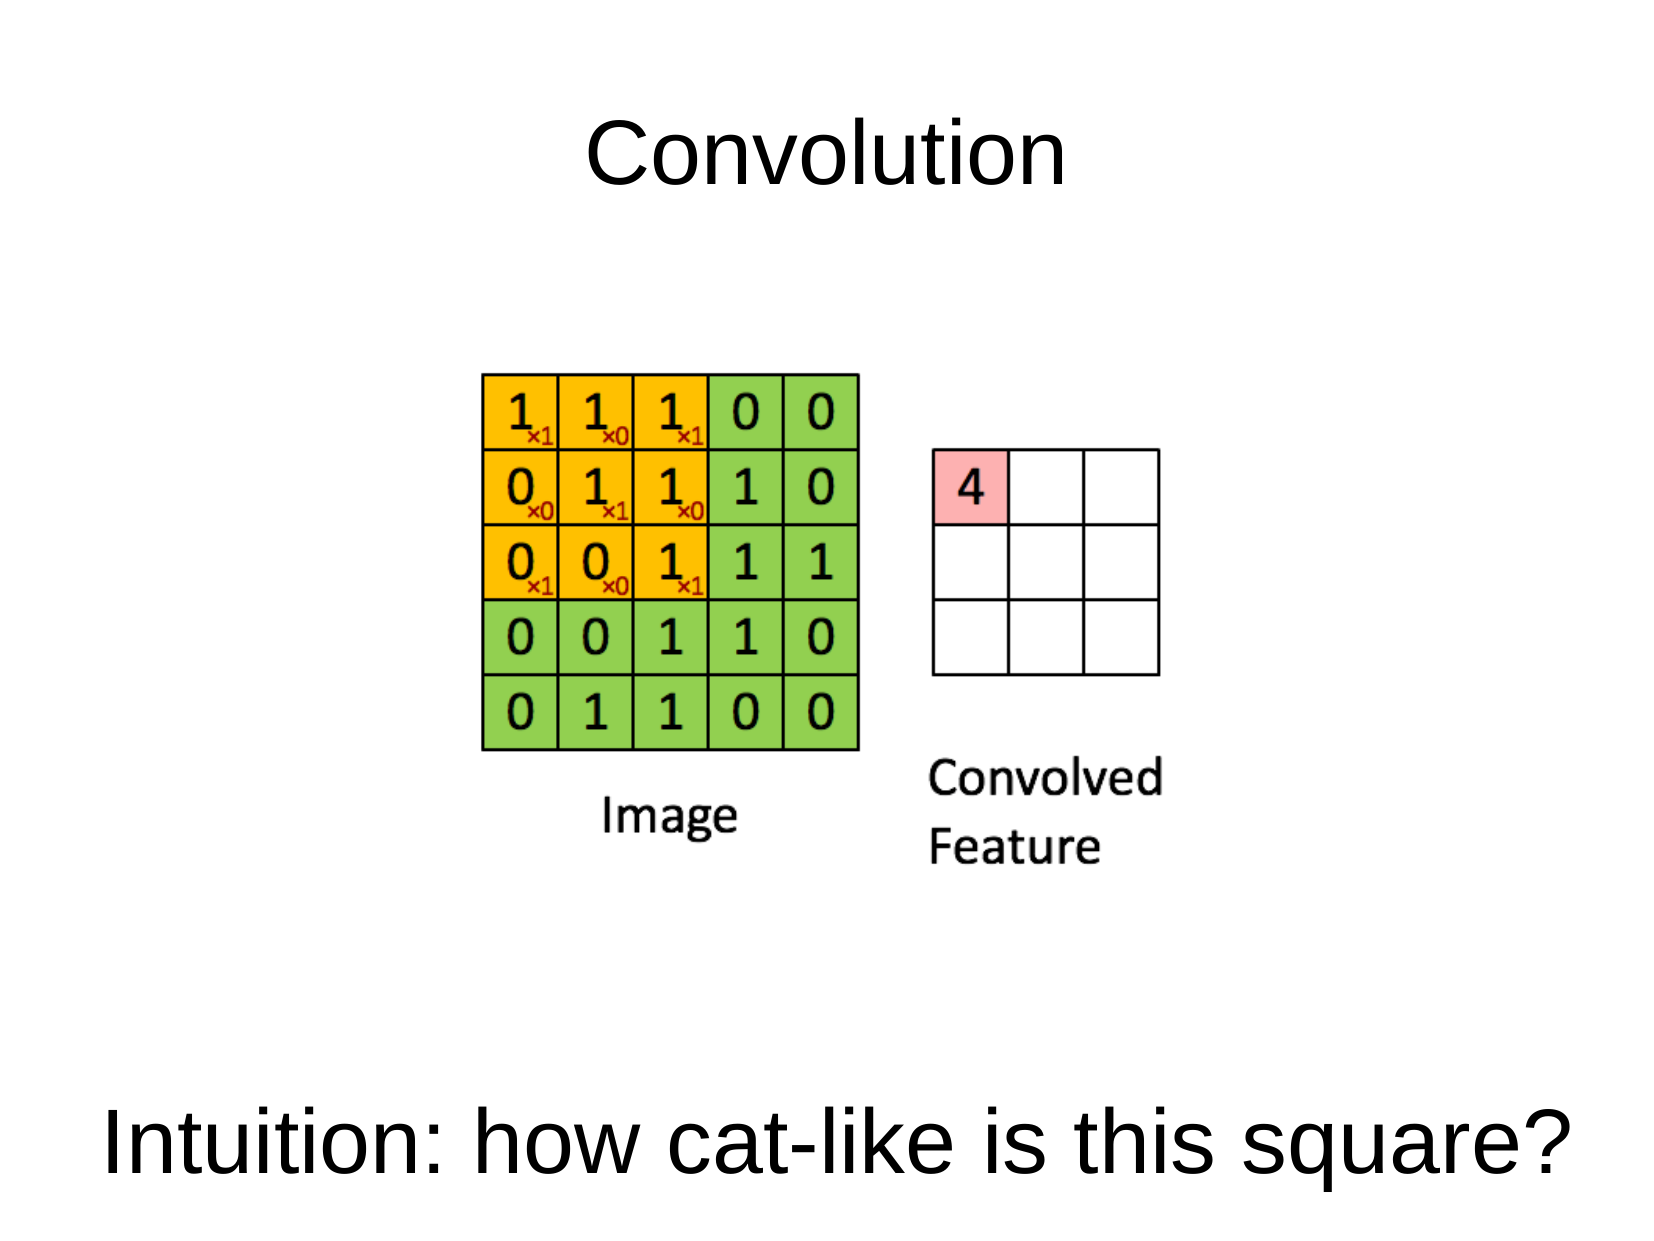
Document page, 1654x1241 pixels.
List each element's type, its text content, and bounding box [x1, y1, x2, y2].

title Convolution [82, 49, 1571, 257]
text_box Intuition: how cat-like is this square? [90, 1090, 1586, 1194]
picture [408, 300, 1231, 901]
